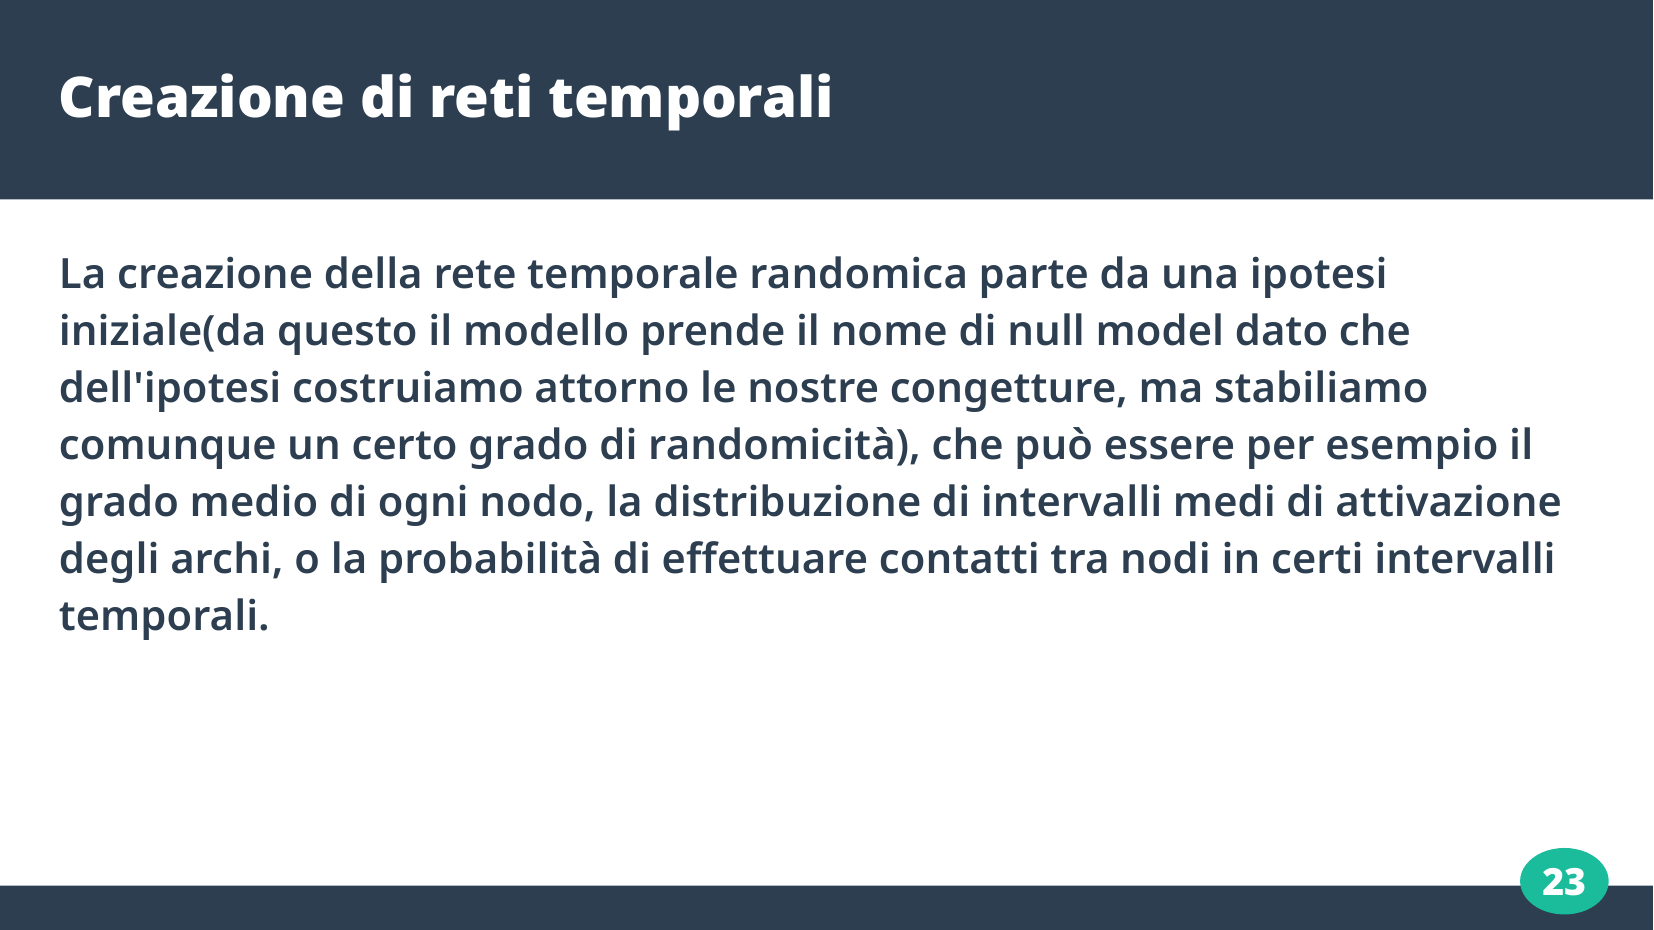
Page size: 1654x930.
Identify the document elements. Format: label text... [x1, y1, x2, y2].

title Creazione di reti temporali [58, 36, 1594, 155]
list La creazione della rete temporale randomica parte da una ipotesi iniziale(da questo il modello prende il nome di null model dato che dell'ipotesi costruiamo attorno le nostre congetture, ma stabiliamo comunque un certo grado di randomicità), che può essere per esempio il grado medio di ogni nodo, la distribuzione di intervalli medi di attivazione degli archi, o la probabilità di effettuare contatti tra nodi in certi intervalli temporali. [58, 243, 1594, 864]
